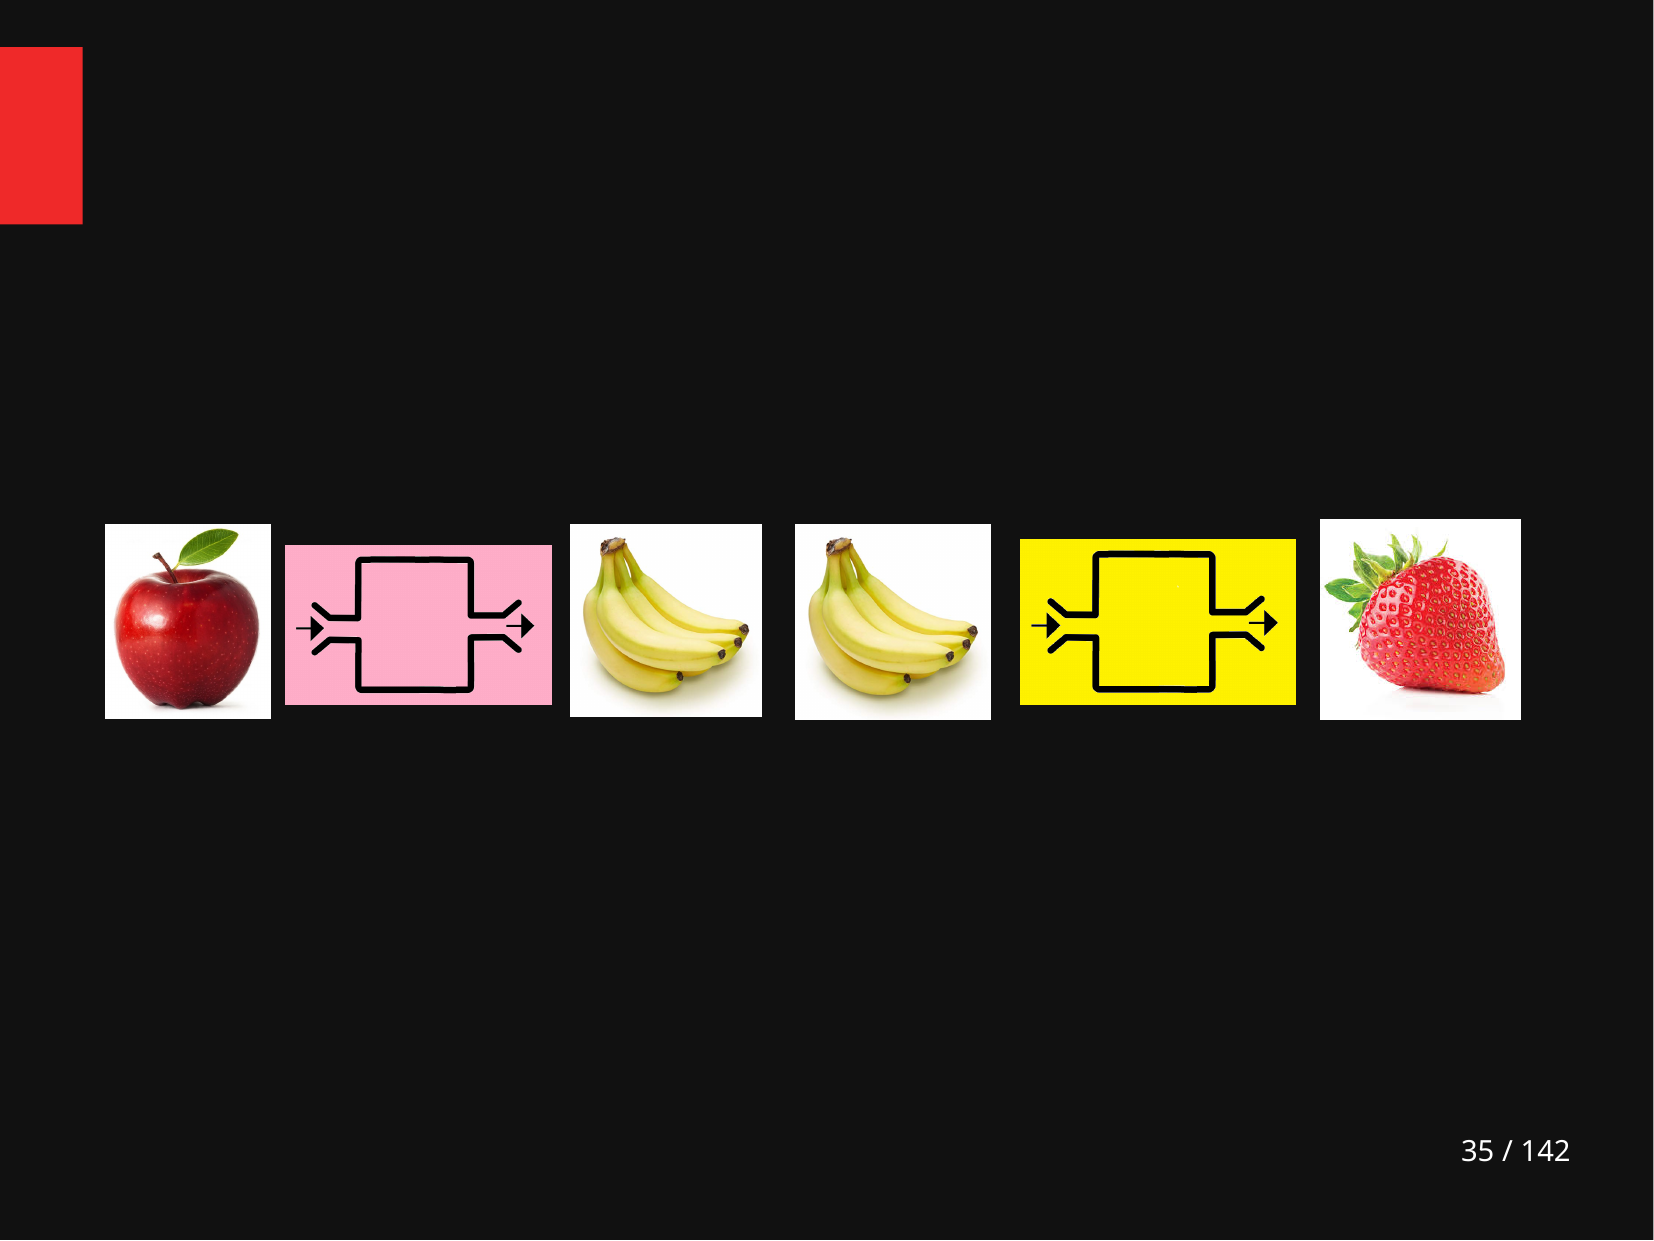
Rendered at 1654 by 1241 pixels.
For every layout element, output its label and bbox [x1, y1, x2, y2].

picture [285, 545, 552, 706]
picture [105, 524, 271, 719]
picture [570, 524, 762, 717]
picture [795, 524, 991, 721]
picture [1320, 519, 1521, 721]
picture [1020, 539, 1296, 706]
